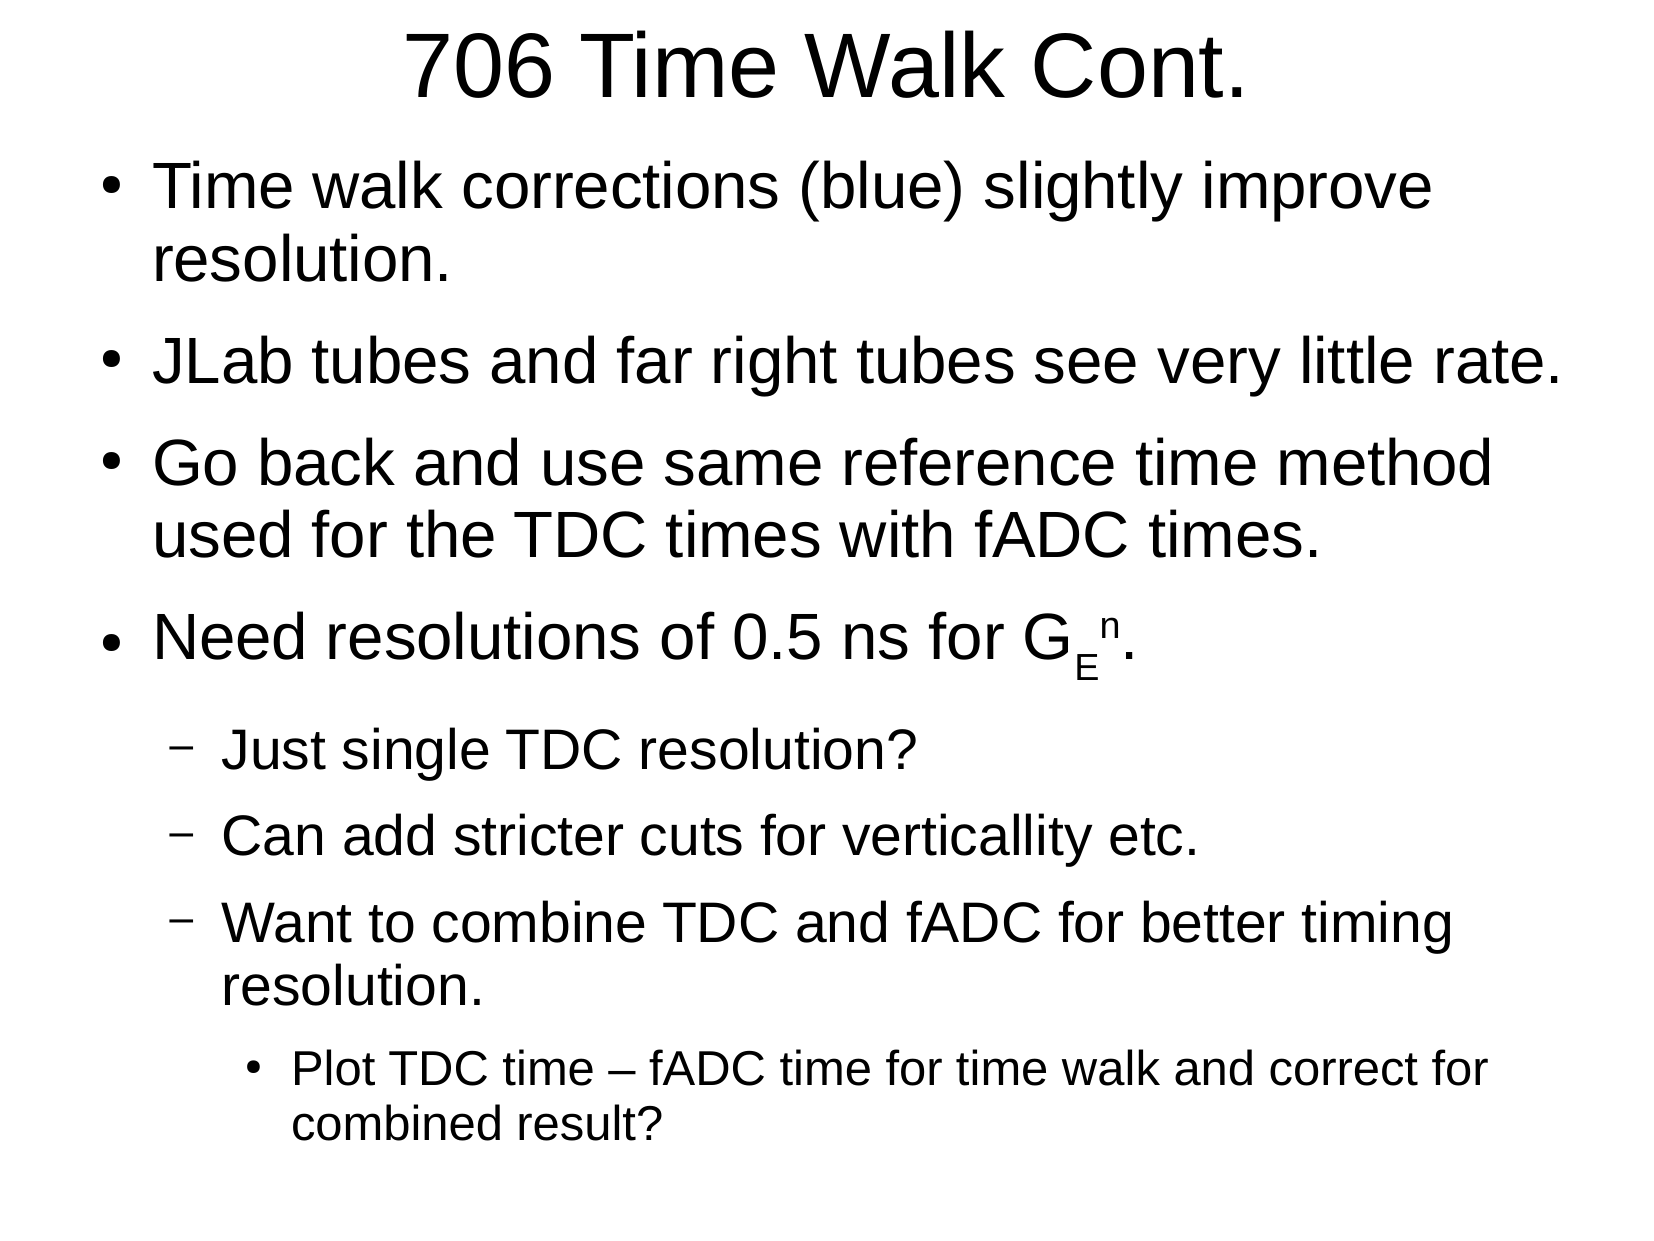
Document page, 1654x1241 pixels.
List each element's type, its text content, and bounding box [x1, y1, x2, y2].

list Time walk corrections (blue) slightly improve resolution. JLab tubes and far right tubes see very little rate. Go back and use same reference time method used for the TDC times with fADC times. Need resolutions of 0.5 ns for GEn. Just single TDC resolution? Can add stricter cuts for verticallity etc. Want to combine TDC and fADC for better timing resolution. Plot TDC time – fADC time for time walk and correct for combined result? [82, 150, 1571, 1186]
title 706 Time Walk Cont. [82, 8, 1571, 124]
